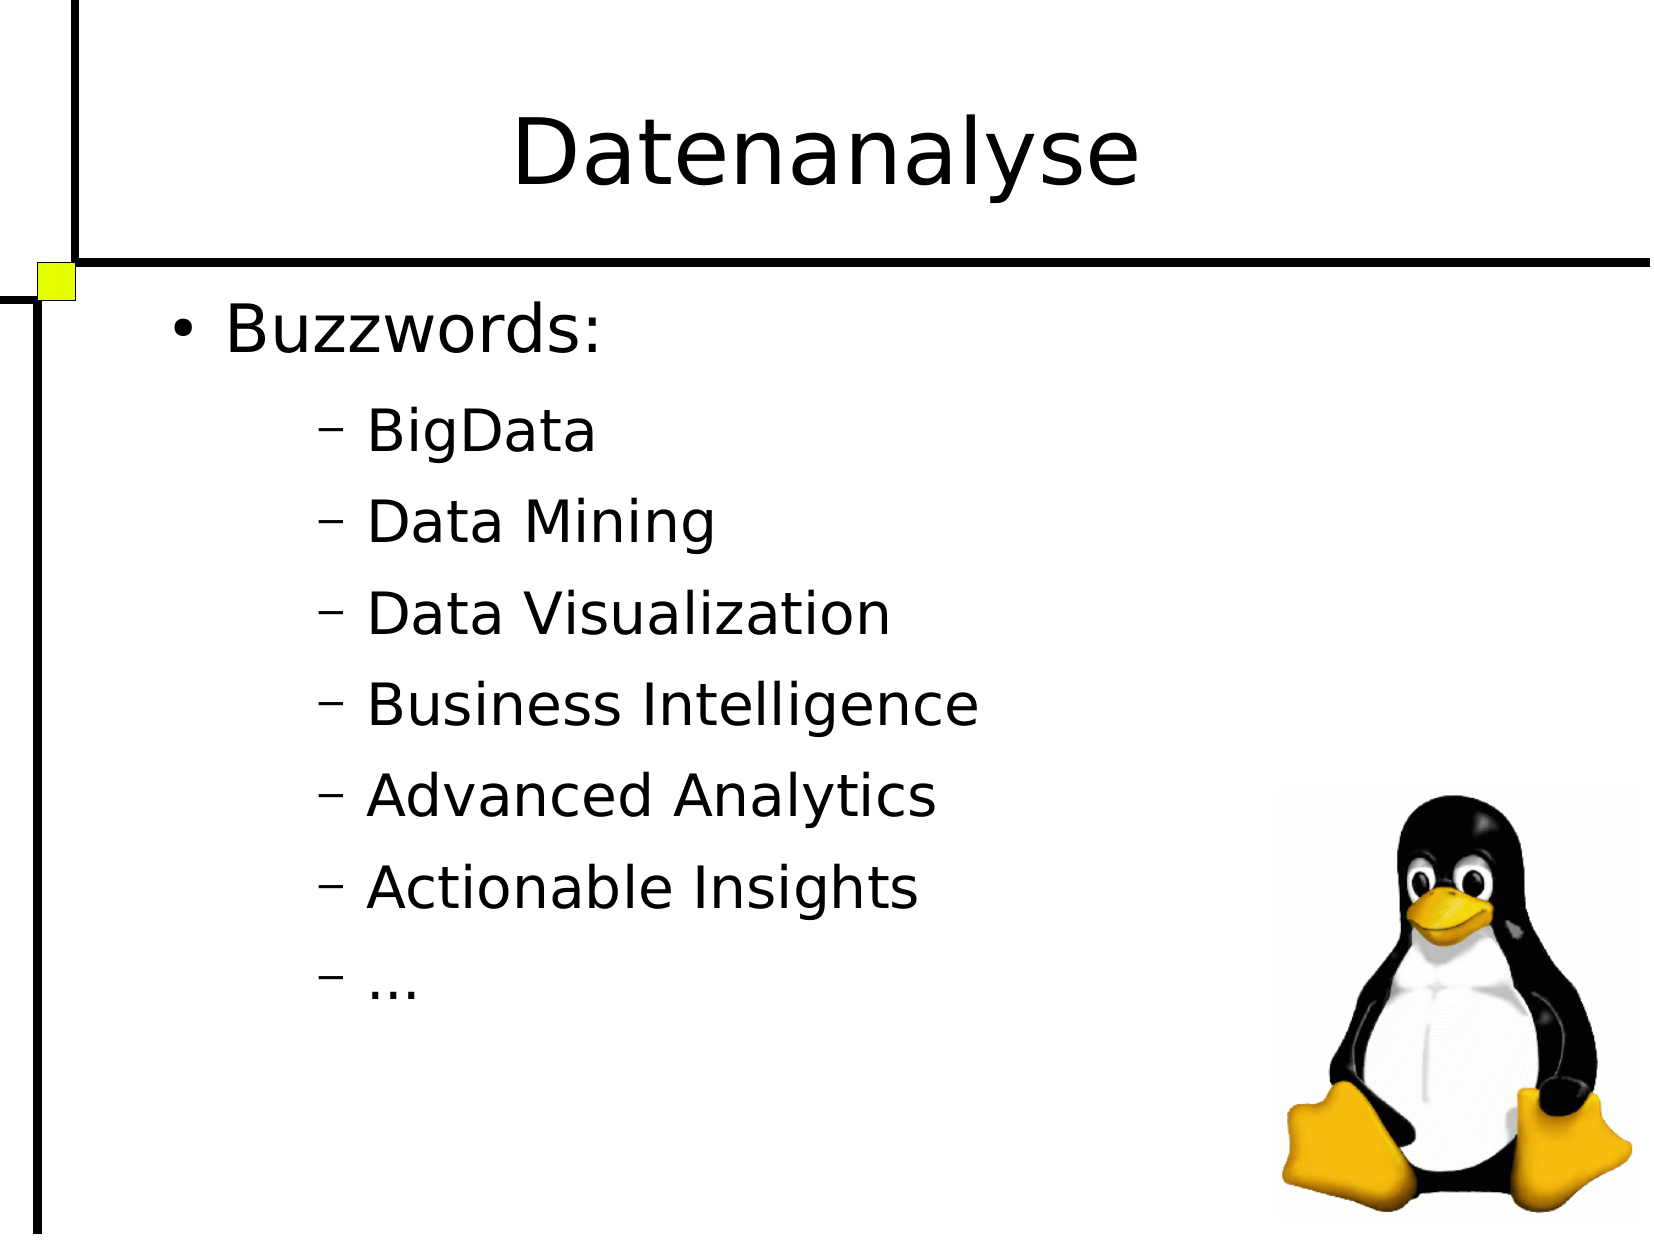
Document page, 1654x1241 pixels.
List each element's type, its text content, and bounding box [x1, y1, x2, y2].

title Datenanalyse [82, 49, 1571, 257]
list Buzzwords: BigData Data Mining Data Visualization Business Intelligence Advanced Analytics Actionable Insights ... [82, 290, 1571, 1016]
picture [1275, 787, 1642, 1223]
